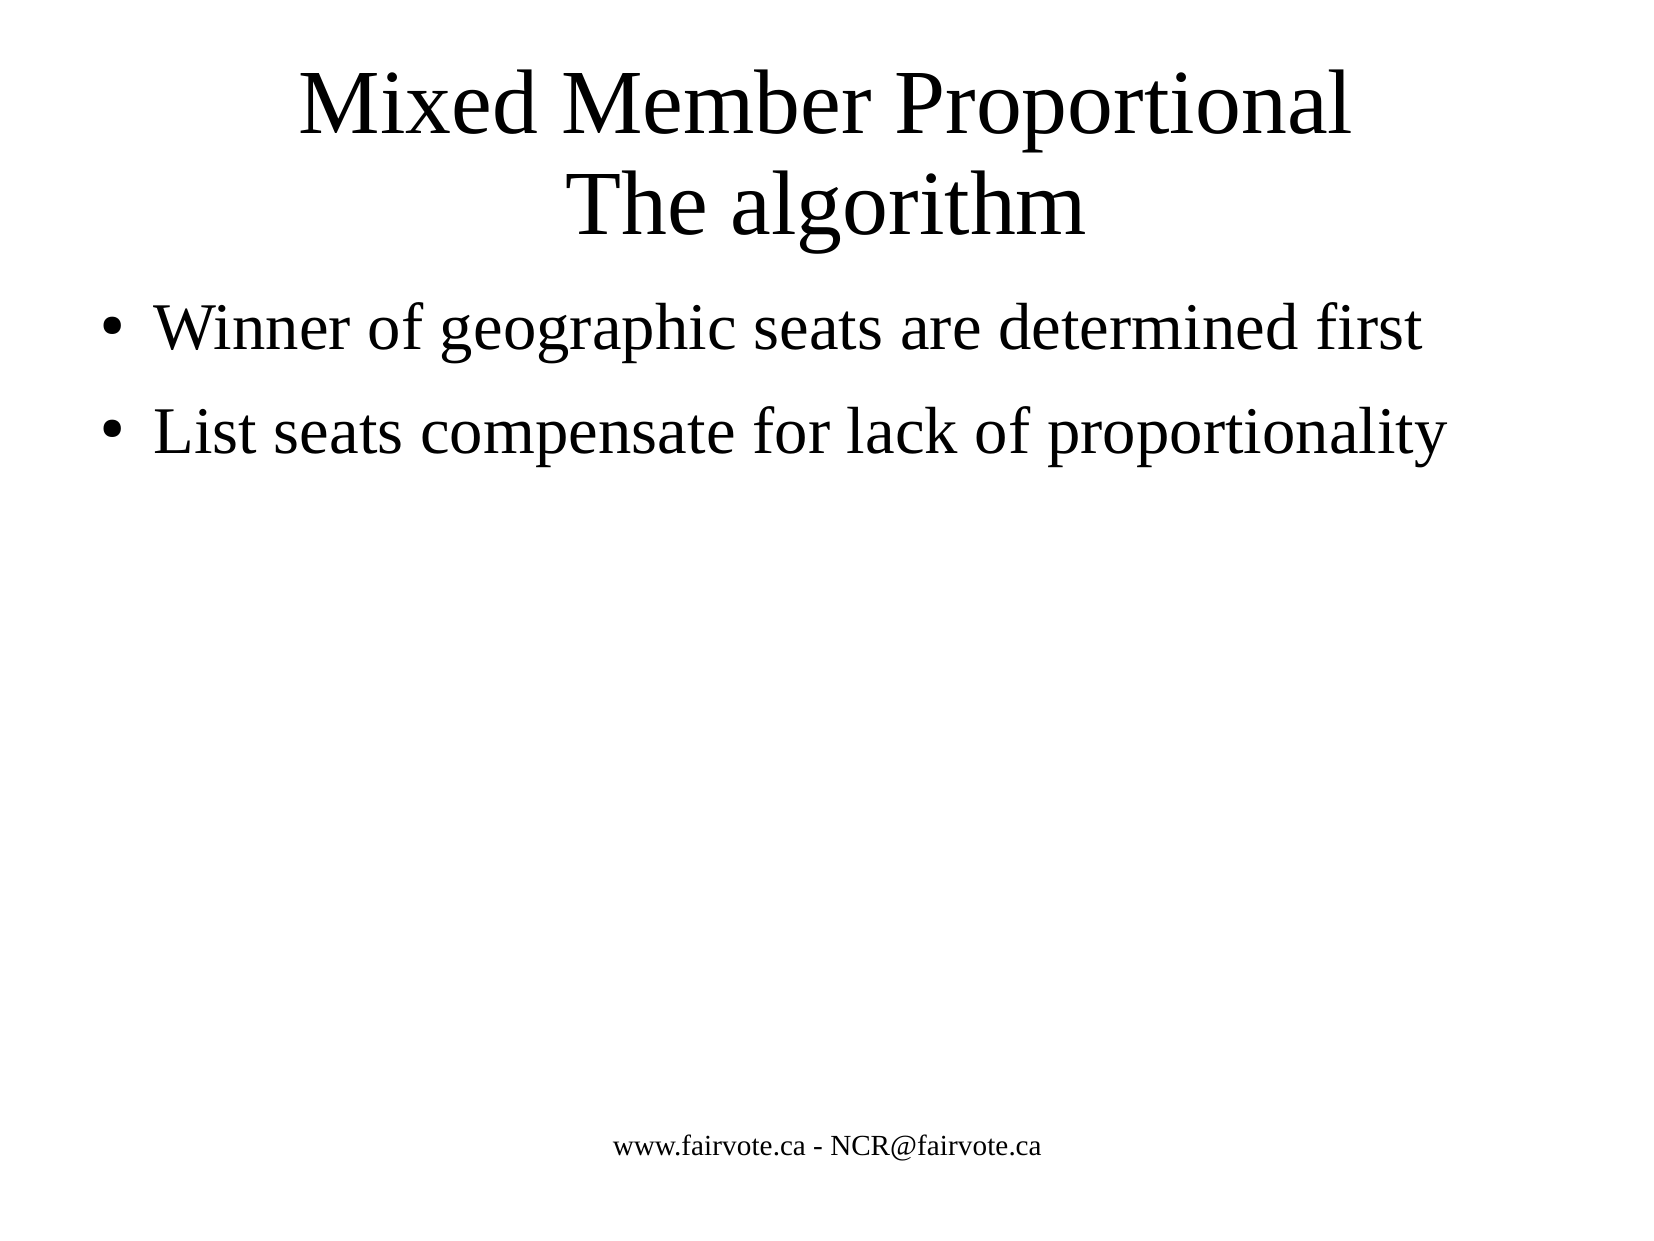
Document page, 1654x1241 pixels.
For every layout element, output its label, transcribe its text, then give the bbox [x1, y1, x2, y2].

list Winner of geographic seats are determined first List seats compensate for lack of proportionality [82, 290, 1538, 1109]
title Mixed Member Proportional The algorithm [82, 49, 1571, 257]
